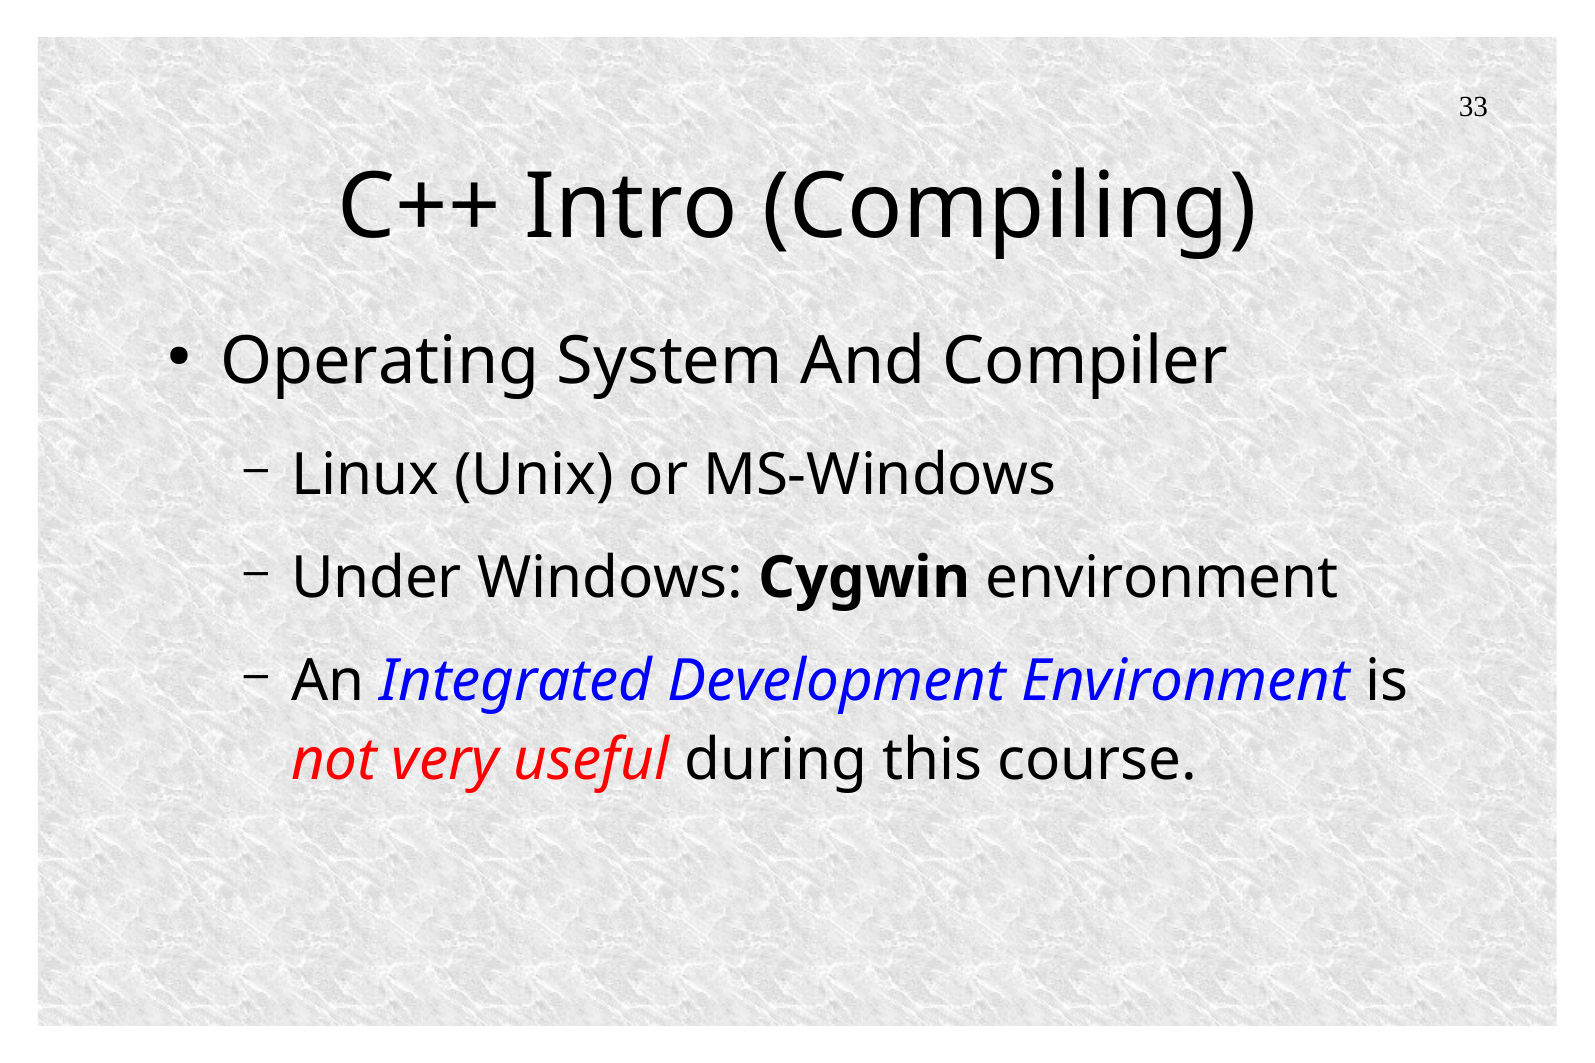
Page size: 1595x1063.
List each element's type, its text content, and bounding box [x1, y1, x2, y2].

picture [37, 37, 1557, 1026]
list Operating System And Compiler Linux (Unix) or MS-Windows Under Windows: Cygwin environment An Integrated Development Environment is not very useful during this course. [149, 312, 1447, 935]
title C++ Intro (Compiling) [149, 119, 1447, 285]
